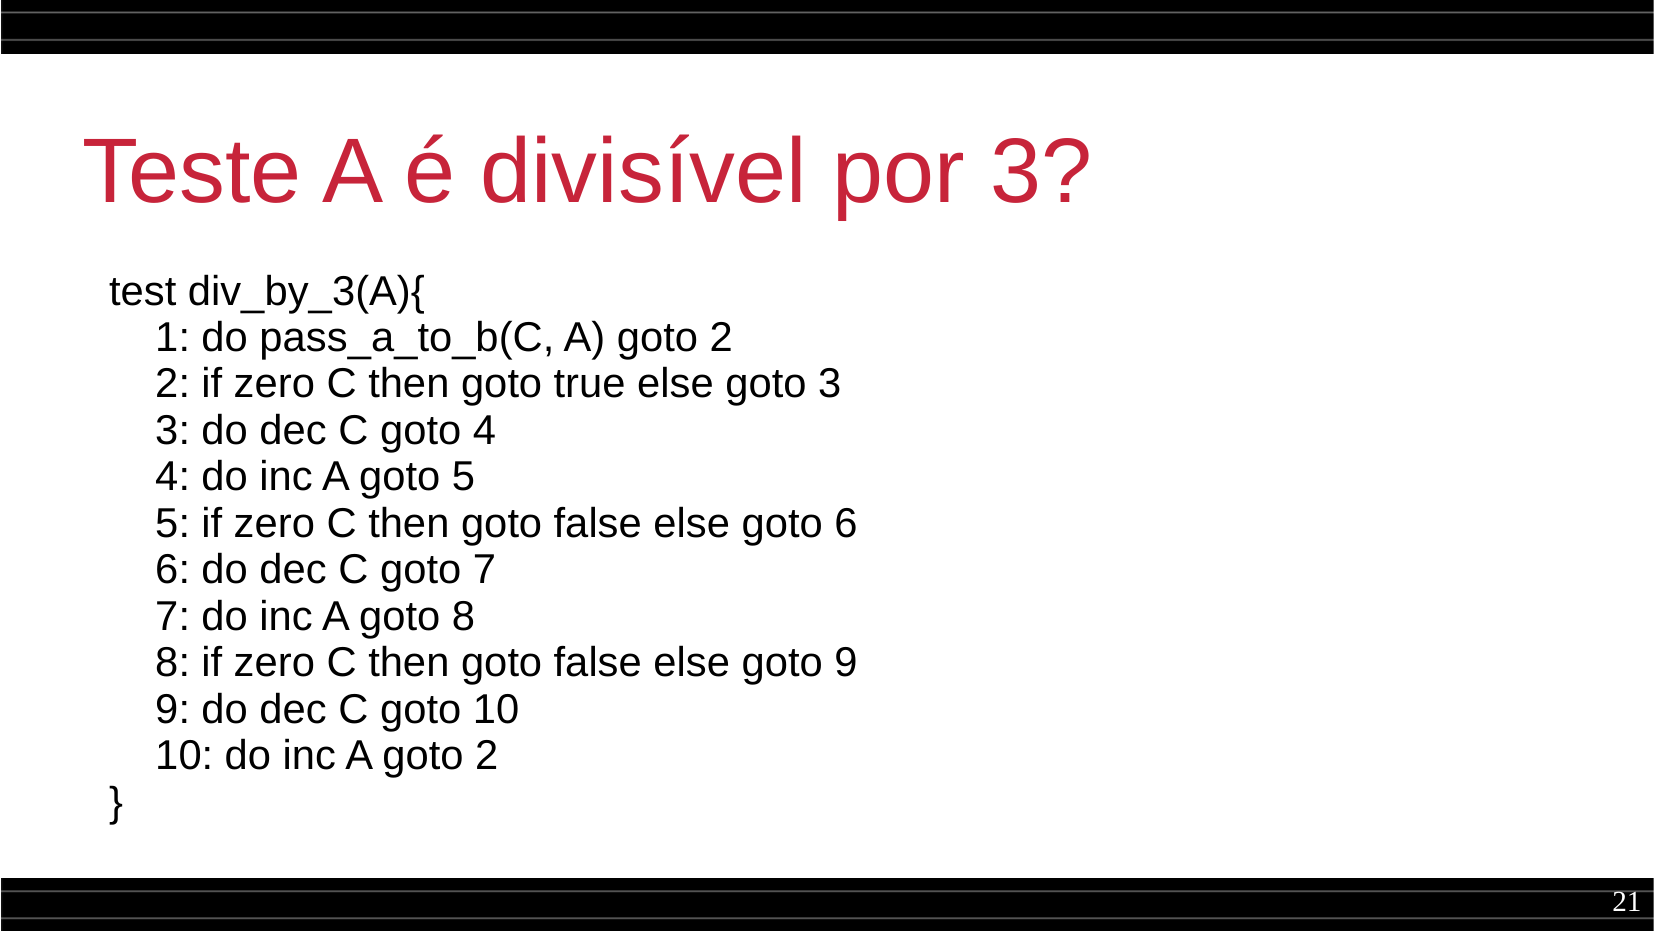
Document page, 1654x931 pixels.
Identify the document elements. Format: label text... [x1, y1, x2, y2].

picture [1, 0, 1654, 54]
picture [1, 878, 1654, 931]
text_box test div_by_3(A){ 1: do pass_a_to_b(C, A) goto 2 2: if zero C then goto true else goto 3 3: do dec C goto 4 4: do inc A goto 5 5: if zero C then goto false else goto 6 6: do dec C goto 7 7: do inc A goto 8 8: if zero C then goto false else goto 9 9: do dec C goto 10 10: do inc A goto 2 } [94, 259, 1117, 833]
title Teste A é divisível por 3? [82, 92, 1571, 249]
